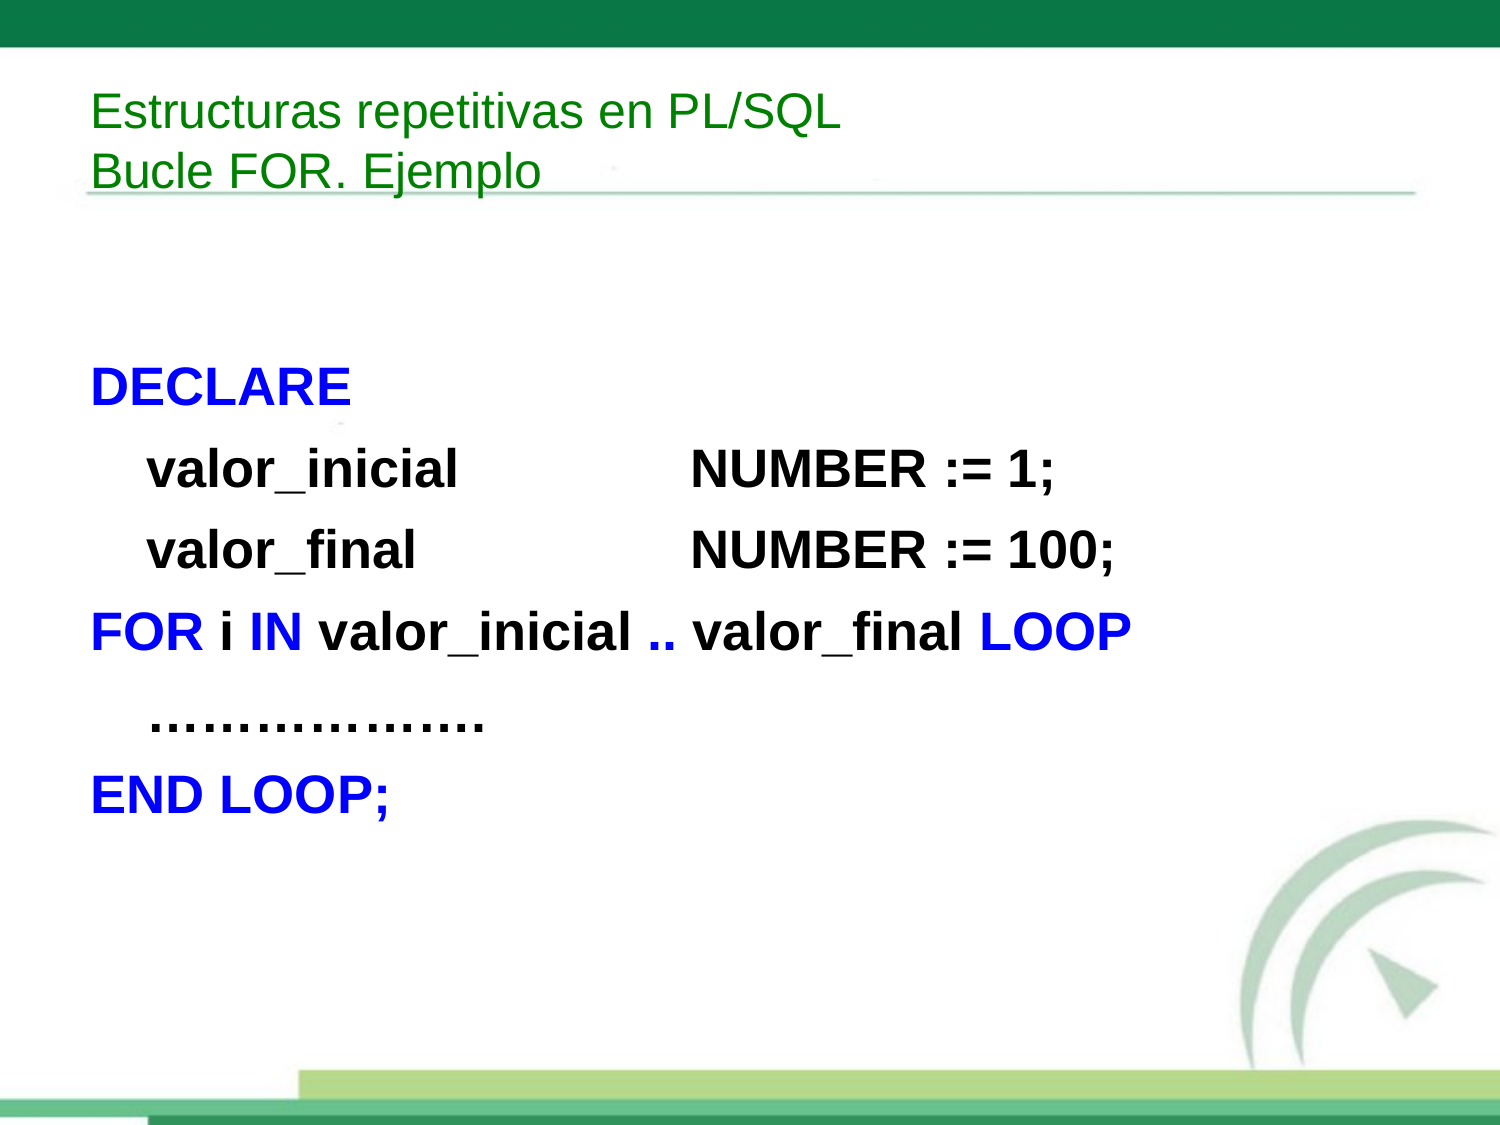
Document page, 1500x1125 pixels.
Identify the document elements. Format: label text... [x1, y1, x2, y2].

title Estructuras repetitivas en PL/SQL Bucle FOR. Ejemplo [75, 45, 1426, 233]
list DECLARE valor_inicial NUMBER := 1; valor_final NUMBER := 100; FOR i IN valor_inicial .. valor_final LOOP ………………. END LOOP; [75, 262, 1426, 1006]
picture [0, 0, 1500, 1125]
